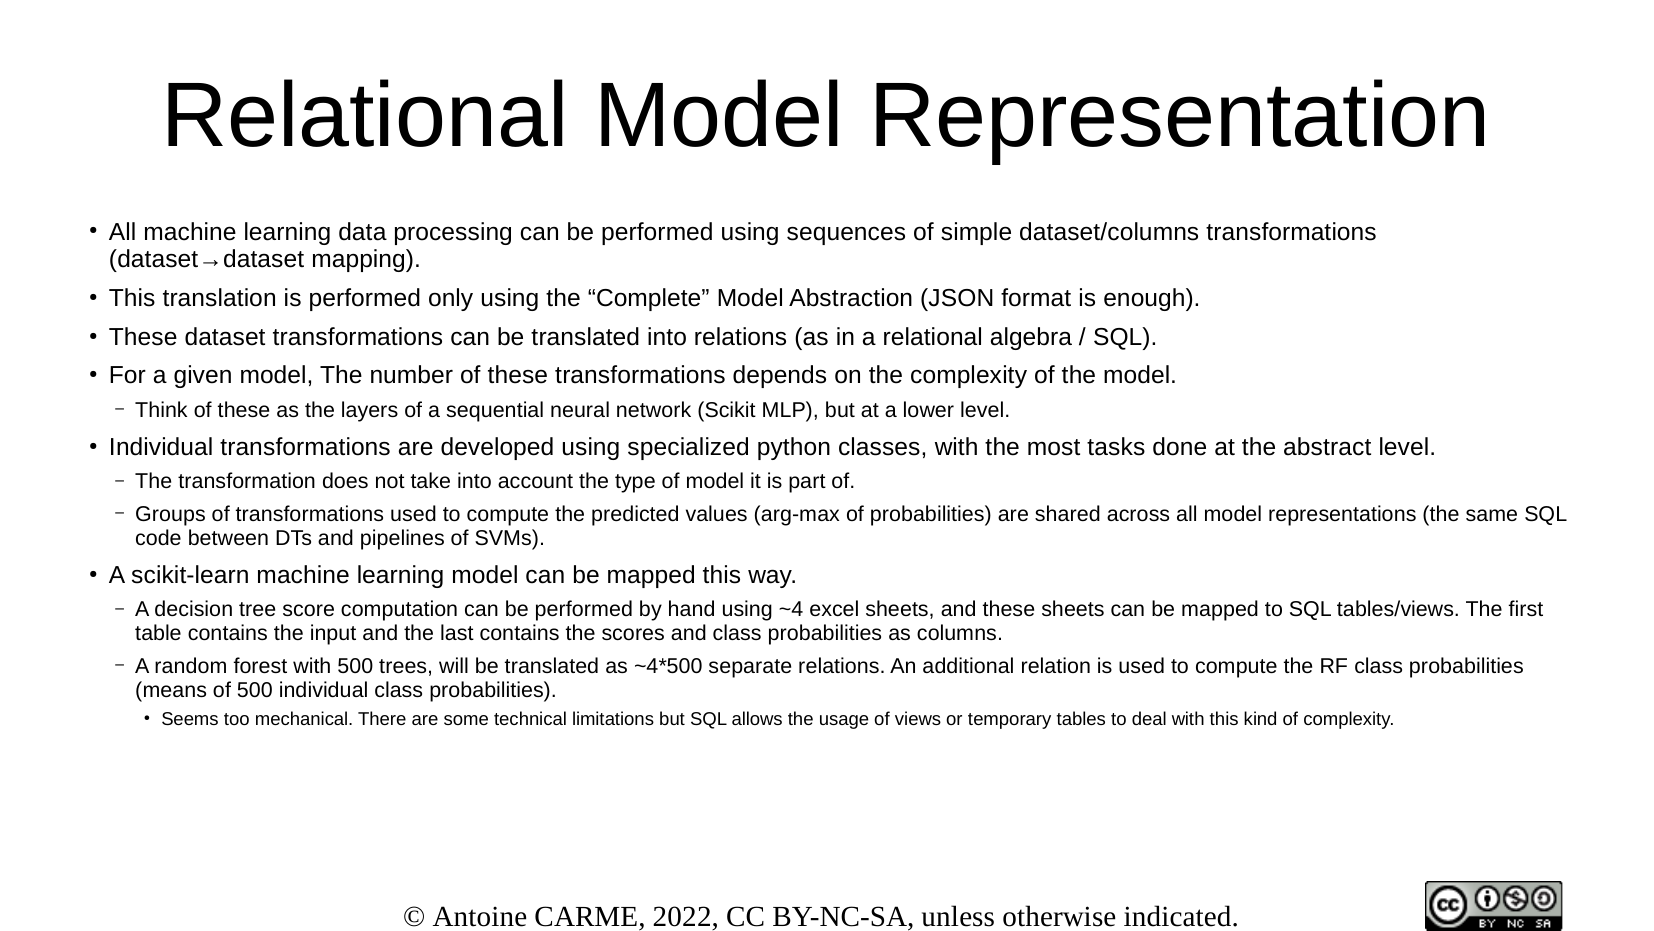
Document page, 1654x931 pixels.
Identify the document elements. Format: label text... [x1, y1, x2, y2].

title Relational Model Representation [82, 37, 1571, 193]
picture [1425, 881, 1563, 931]
list All machine learning data processing can be performed using sequences of simple dataset/columns transformations (dataset→dataset mapping). This translation is performed only using the “Complete” Model Abstraction (JSON format is enough). These dataset transformations can be translated into relations (as in a relational algebra / SQL). For a given model, The number of these transformations depends on the complexity of the model. Think of these as the layers of a sequential neural network (Scikit MLP), but at a lower level. Individual transformations are developed using specialized python classes, with the most tasks done at the abstract level. The transformation does not take into account the type of model it is part of. Groups of transformations used to compute the predicted values (arg-max of probabilities) are shared across all model representations (the same SQL code between DTs and pipelines of SVMs). A scikit-learn machine learning model can be mapped this way. A decision tree score computation can be performed by hand using ~4 excel sheets, and these sheets can be mapped to SQL tables/views. The first table contains the input and the last contains the scores and class probabilities as columns. A random forest with 500 trees, will be translated as ~4*500 separate relations. An additional relation is used to compute the RF class probabilities (means of 500 individual class probabilities). Seems too mechanical. There are some technical limitations but SQL allows the usage of views or temporary tables to deal with this kind of complexity. [82, 217, 1571, 758]
